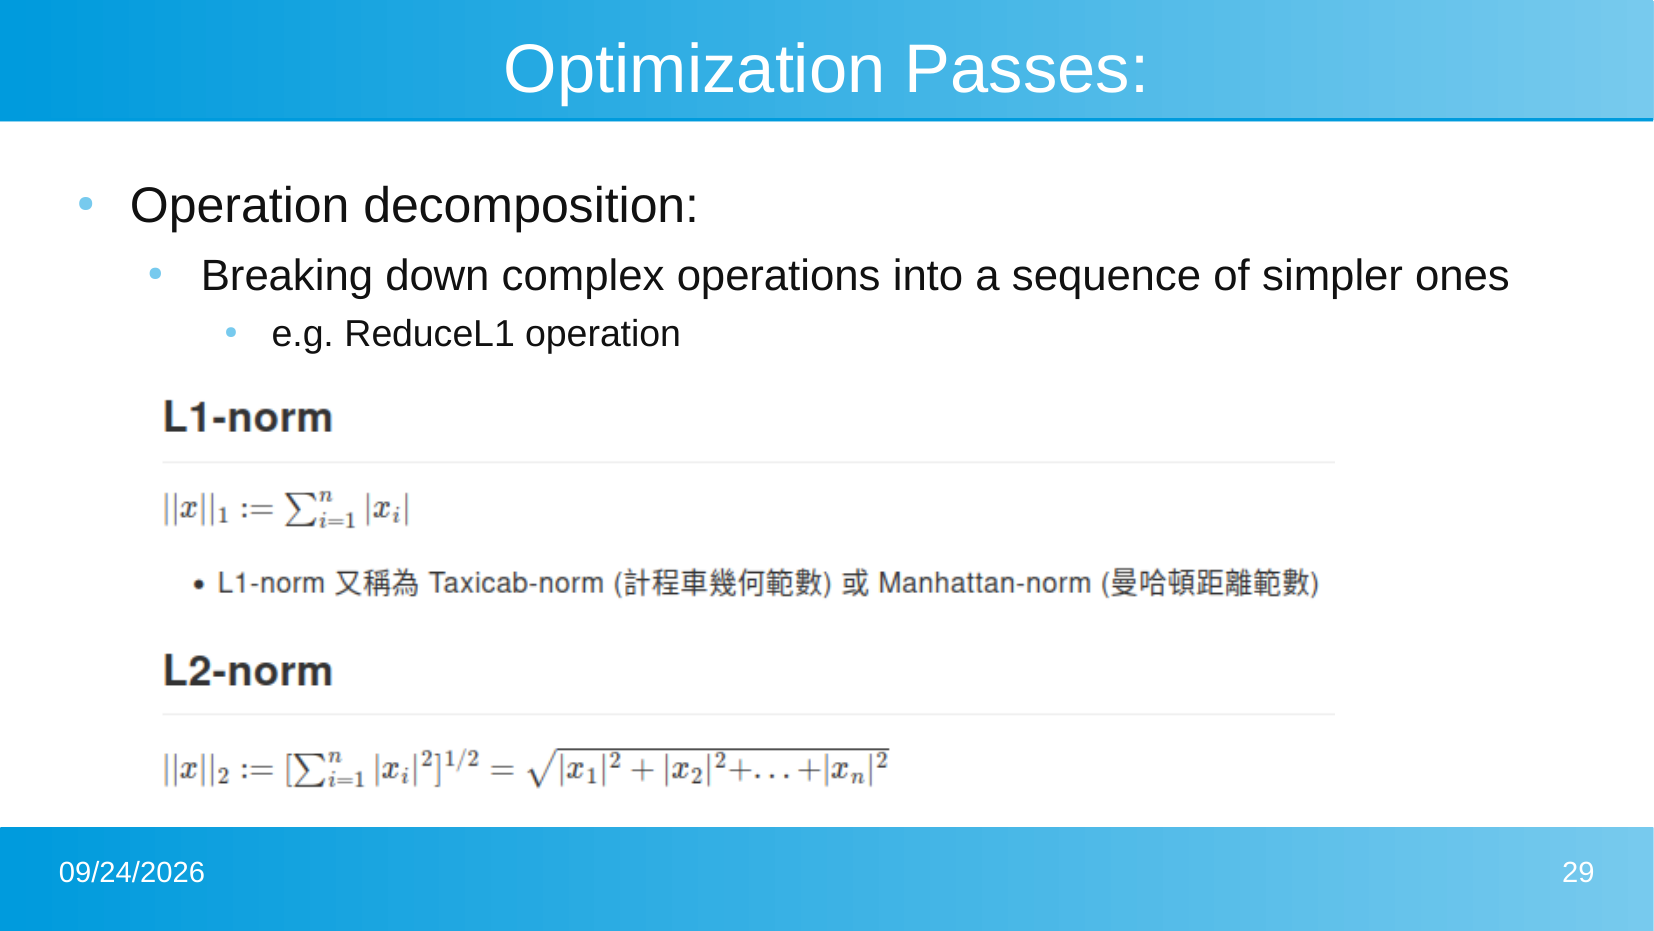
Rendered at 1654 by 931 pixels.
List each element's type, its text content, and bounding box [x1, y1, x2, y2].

picture [142, 390, 1335, 803]
title Optimization Passes: [59, 29, 1595, 108]
list Operation decomposition: Breaking down complex operations into a sequence of simpler ones e.g. ReduceL1 operation [59, 177, 1595, 768]
